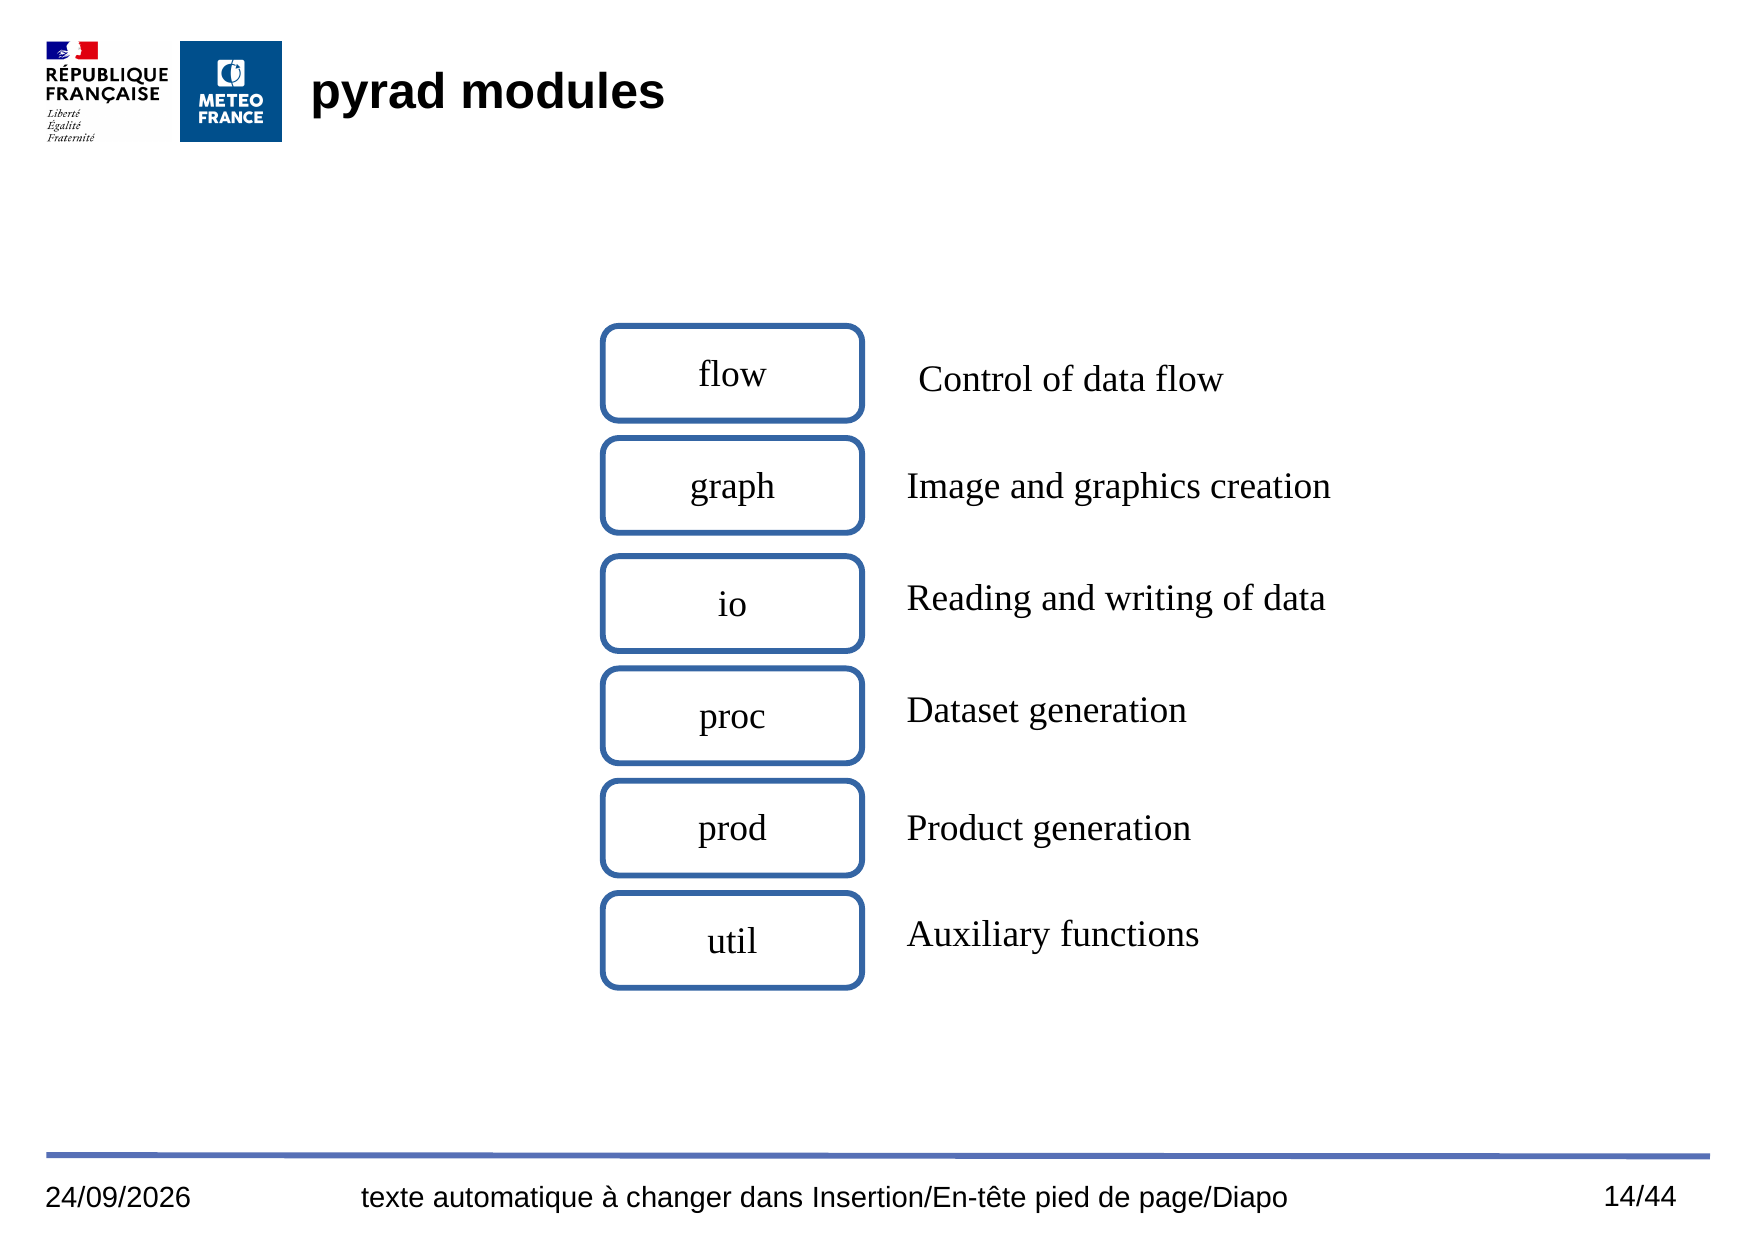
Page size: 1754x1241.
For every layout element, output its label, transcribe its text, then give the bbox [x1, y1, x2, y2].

title pyrad modules [310, 40, 1697, 142]
text_box Dataset generation [891, 681, 1203, 738]
text_box Auxiliary functions [891, 906, 1215, 963]
text_box Reading and writing of data [891, 569, 1342, 626]
picture [46, 41, 172, 142]
text_box util [602, 892, 863, 988]
text_box io [602, 556, 863, 651]
text_box graph [602, 438, 863, 533]
text_box proc [602, 668, 863, 764]
text_box Control of data flow [903, 350, 1240, 408]
picture [180, 41, 282, 142]
text_box prod [602, 780, 863, 876]
text_box Product generation [891, 799, 1207, 857]
text_box flow [602, 325, 863, 421]
text_box Image and graphics creation [891, 457, 1347, 514]
